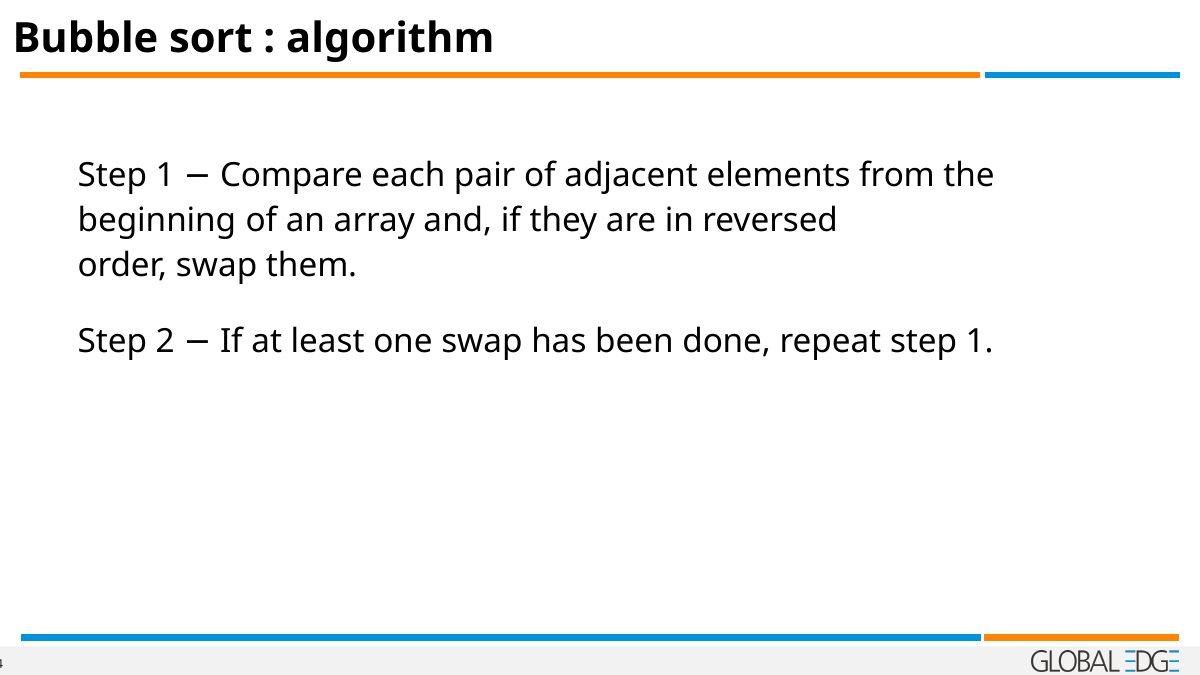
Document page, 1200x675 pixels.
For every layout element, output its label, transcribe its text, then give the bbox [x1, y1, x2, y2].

text_box Step 1 − Compare each pair of adjacent elements from the beginning of an array and, if they are in reversed order, swap them. Step 2 − If at least one swap has been done, repeat step 1. [27, 75, 1134, 414]
picture [1031, 650, 1179, 672]
title Bubble sort : algorithm [12, 9, 1088, 63]
